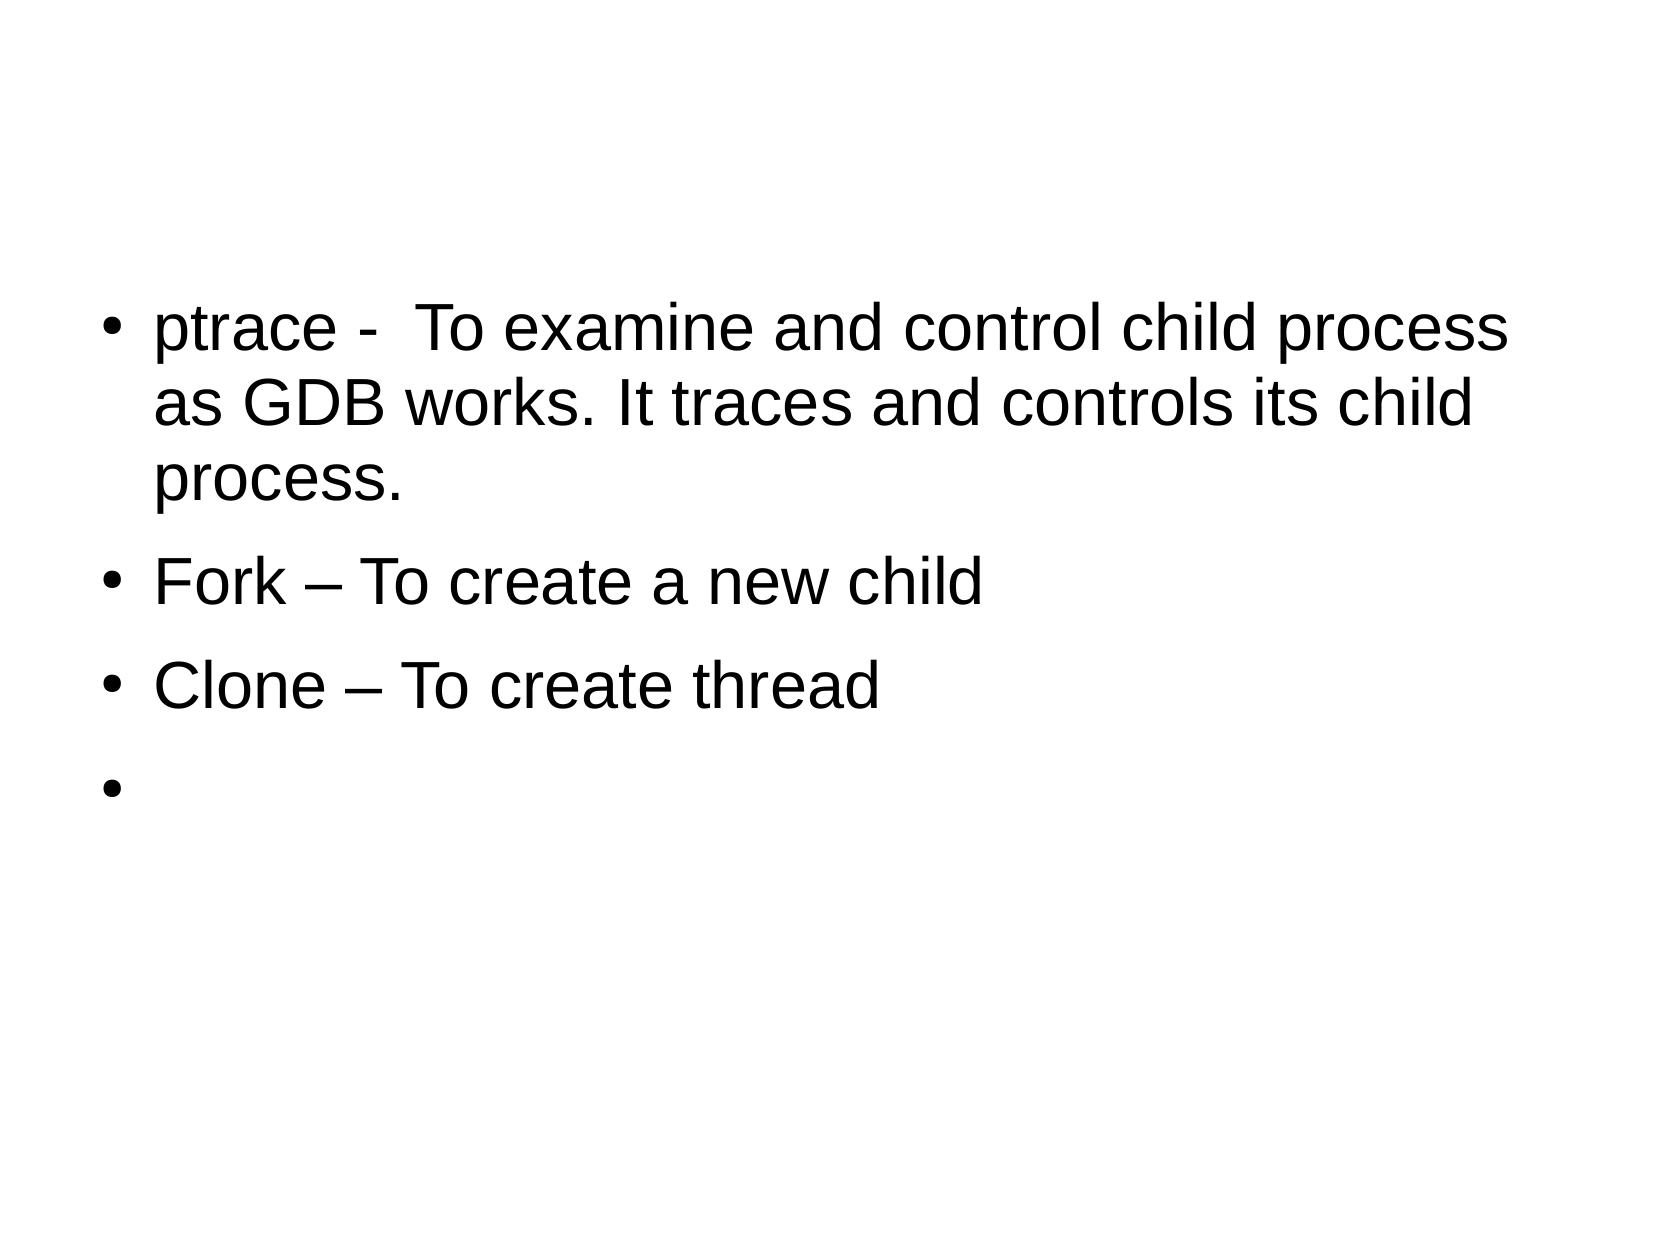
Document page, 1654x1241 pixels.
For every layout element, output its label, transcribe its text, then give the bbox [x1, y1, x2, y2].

list ptrace - To examine and control child process as GDB works. It traces and controls its child process. Fork – To create a new child Clone – To create thread [82, 290, 1571, 1010]
